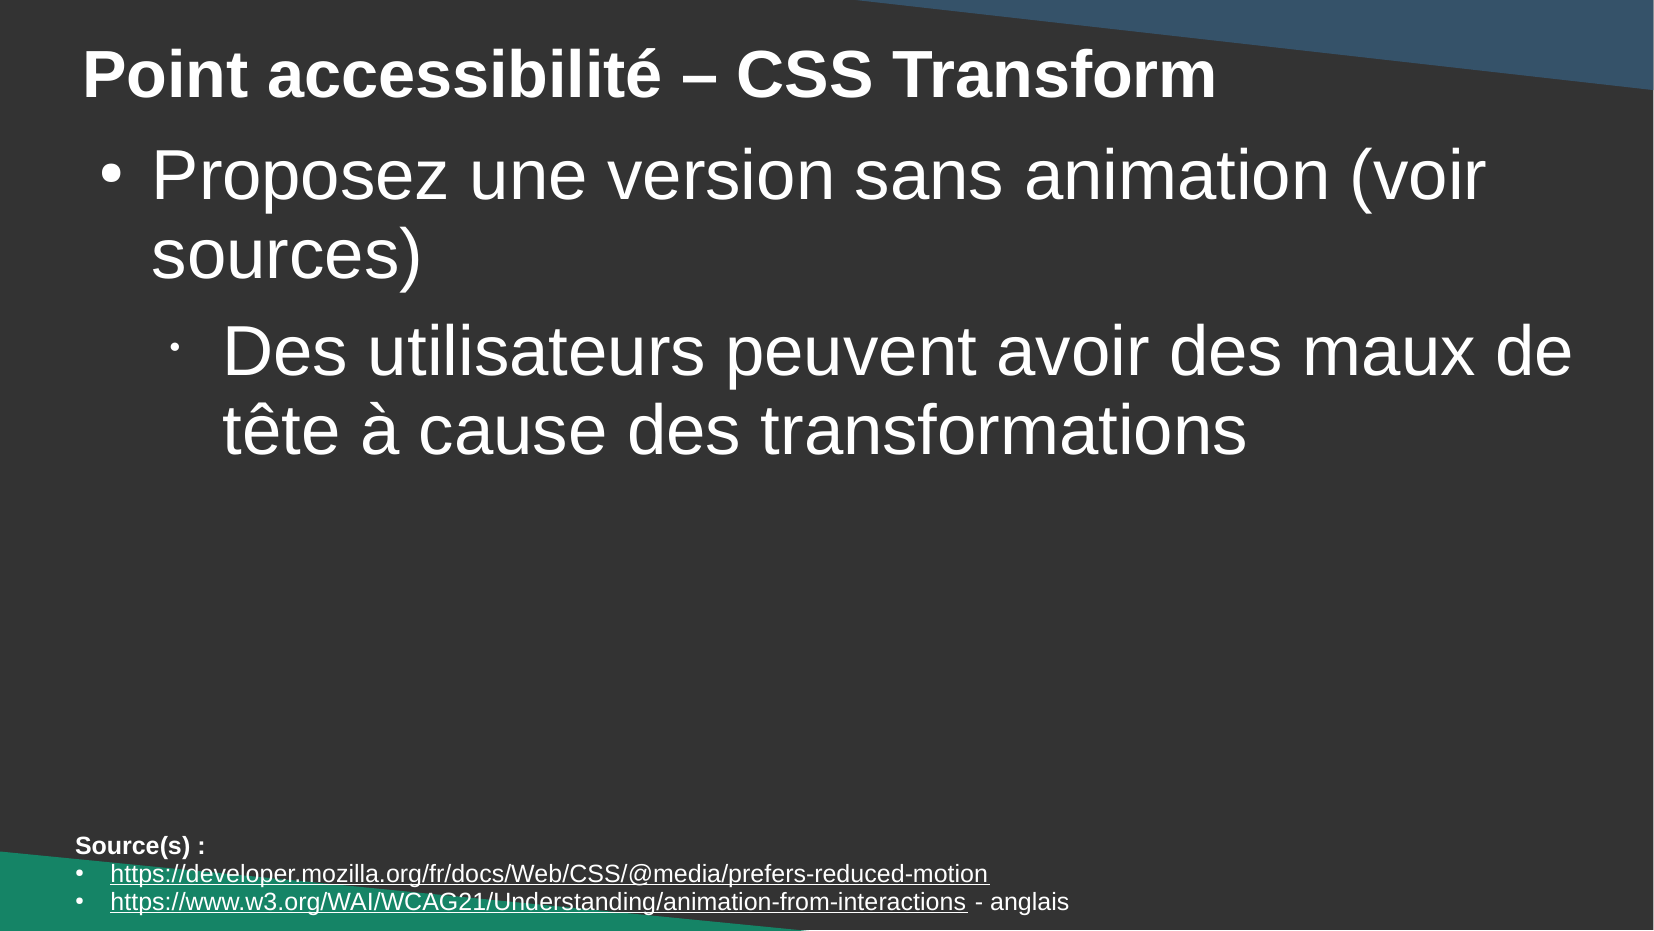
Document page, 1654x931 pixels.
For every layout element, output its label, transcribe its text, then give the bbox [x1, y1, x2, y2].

list Proposez une version sans animation (voir sources) Des utilisateurs peuvent avoir des maux de tête à cause des transformations [80, 135, 1605, 721]
title Point accessibilité – CSS Transform [82, 37, 1571, 122]
text_box Source(s) : https://developer.mozilla.org/fr/docs/Web/CSS/@media/prefers-reduced-motion https://www.w3.org/WAI/WCAG21/Understanding/animation-from-interactions - anglais [60, 824, 1546, 923]
text_box [855, 0, 1654, 91]
text_box [0, 851, 809, 931]
